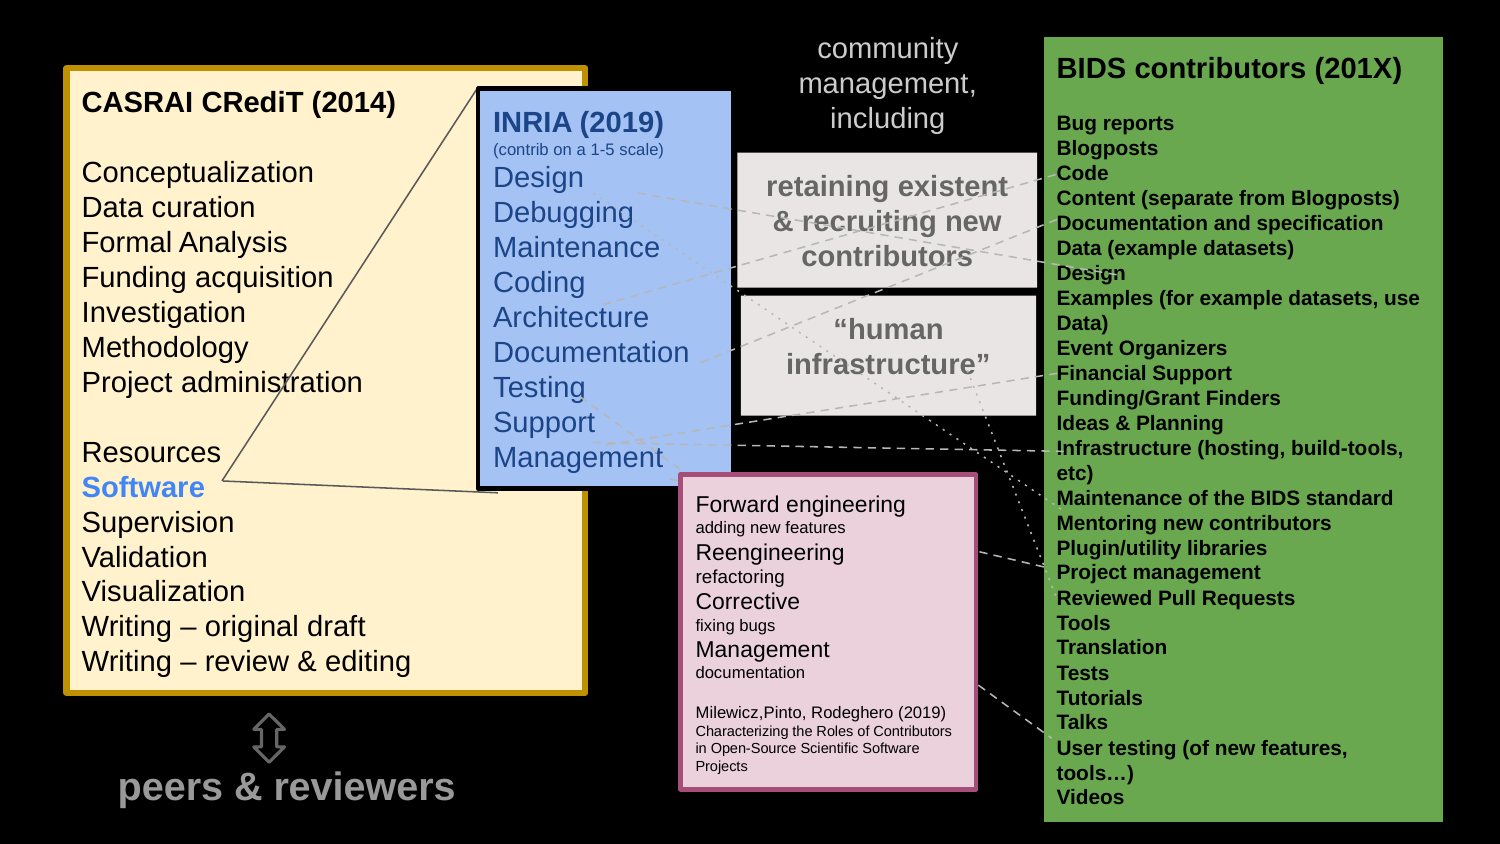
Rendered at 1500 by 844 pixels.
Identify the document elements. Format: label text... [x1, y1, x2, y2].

text_box community management, including [759, 14, 1017, 150]
text_box CASRAI CRediT (2014) Conceptualization Data curation Formal Analysis Funding acquisition Investigation Methodology Project administration Resources Software Supervision Validation Visualization Writing – original draft Writing – review & editing [66, 68, 586, 693]
text_box retaining existent & recruiting new contributors [737, 152, 1038, 288]
text_box “human infrastructure” [740, 295, 1037, 416]
text_box BIDS contributors (201X) Bug reports Blogposts Code Content (separate from Blogposts) Documentation and specification Data (example datasets) Design Examples (for example datasets, use Data) Event Organizers Financial Support Funding/Grant Finders Ideas & Planning Infrastructure (hosting, build-tools, etc) Maintenance of the BIDS standard Mentoring new contributors Plugin/utility libraries Project management Reviewed Pull Requests Tools Translation Tests Tutorials Talks User testing (of new features, tools…) Videos [1041, 34, 1446, 825]
text_box INRIA (2019) (contrib on a 1-5 scale) Design Debugging Maintenance Coding Architecture Documentation Testing Support Management [478, 88, 734, 489]
text_box peers & reviewers [102, 745, 487, 823]
text_box [253, 714, 285, 763]
text_box Forward engineering adding new features Reengineering refactoring Corrective fixing bugs Management documentation Milewicz,Pinto, Rodeghero (2019) Characterizing the Roles of Contributors in Open-Source Scientific Software Projects [680, 474, 977, 790]
